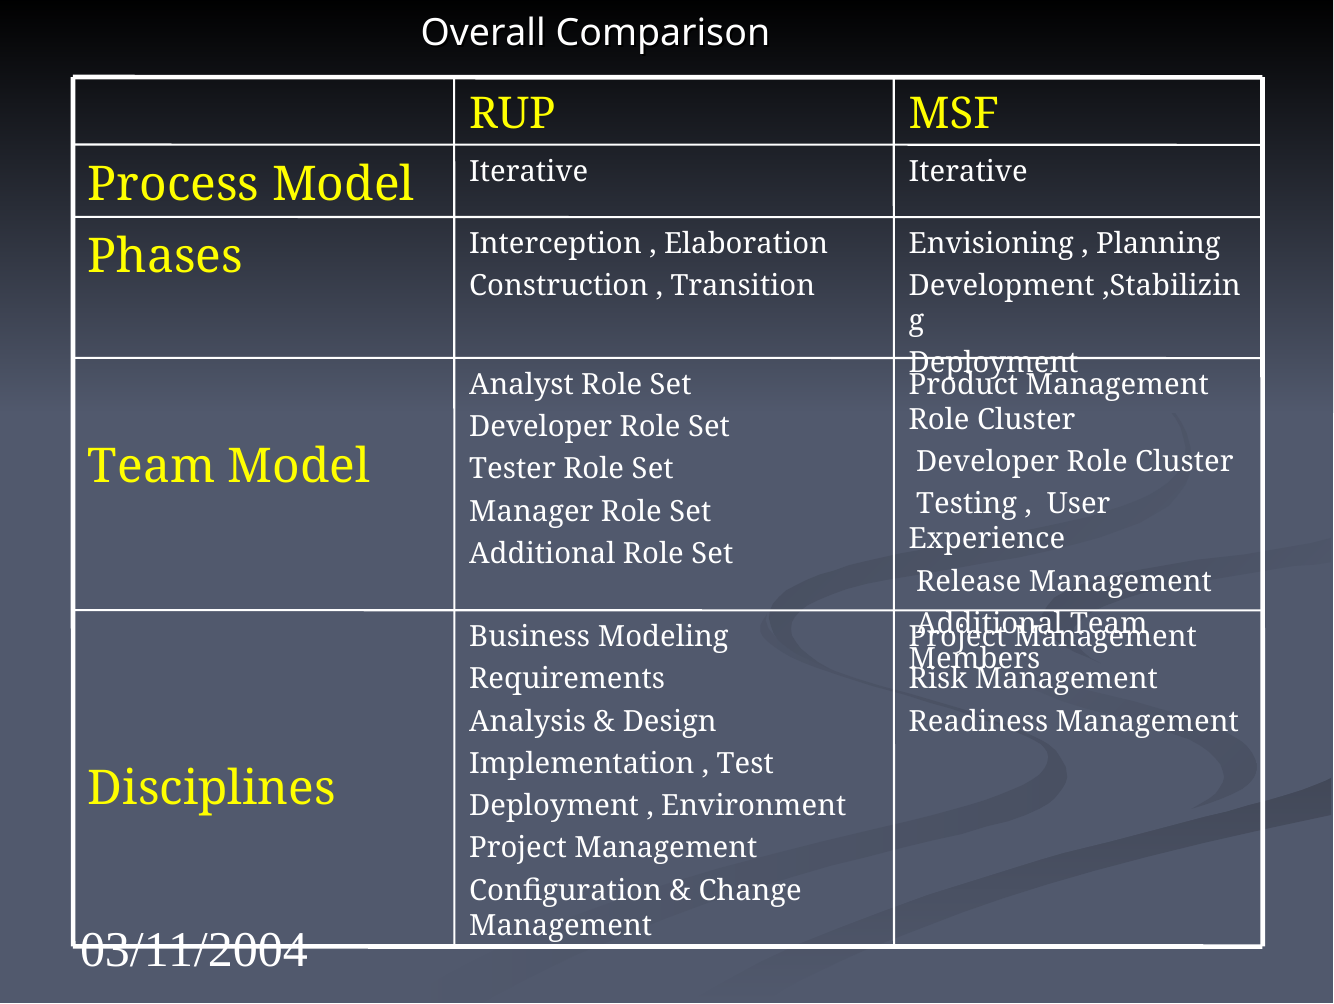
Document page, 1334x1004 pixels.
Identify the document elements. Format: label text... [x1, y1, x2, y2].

text_box Project Management Risk Management Readiness Management [895, 612, 1260, 944]
text_box Phases [76, 218, 453, 356]
text_box RUP [456, 80, 892, 143]
text_box Product Management Role Cluster Developer Role Cluster Testing , User Experience Release Management Additional Team Members [895, 360, 1260, 609]
text_box MSF [895, 80, 1260, 143]
text_box Iterative [895, 146, 1260, 216]
text_box Business Modeling Requirements Analysis & Design Implementation , Test Deployment , Environment Project Management Configuration & Change Management [456, 612, 893, 944]
text_box Overall Comparison [405, 0, 786, 61]
text_box Interception , Elaboration Construction , Transition [456, 219, 892, 356]
text_box Team Model [76, 359, 453, 609]
text_box Process Model [76, 146, 453, 215]
text_box Envisioning , Planning Development ,Stabilizing Deployment [895, 219, 1260, 357]
text_box Analyst Role Set Developer Role Set Tester Role Set Manager Role Set Additional Role Set [456, 359, 892, 609]
text_box Disciplines [76, 612, 453, 944]
text_box Iterative [456, 146, 892, 216]
